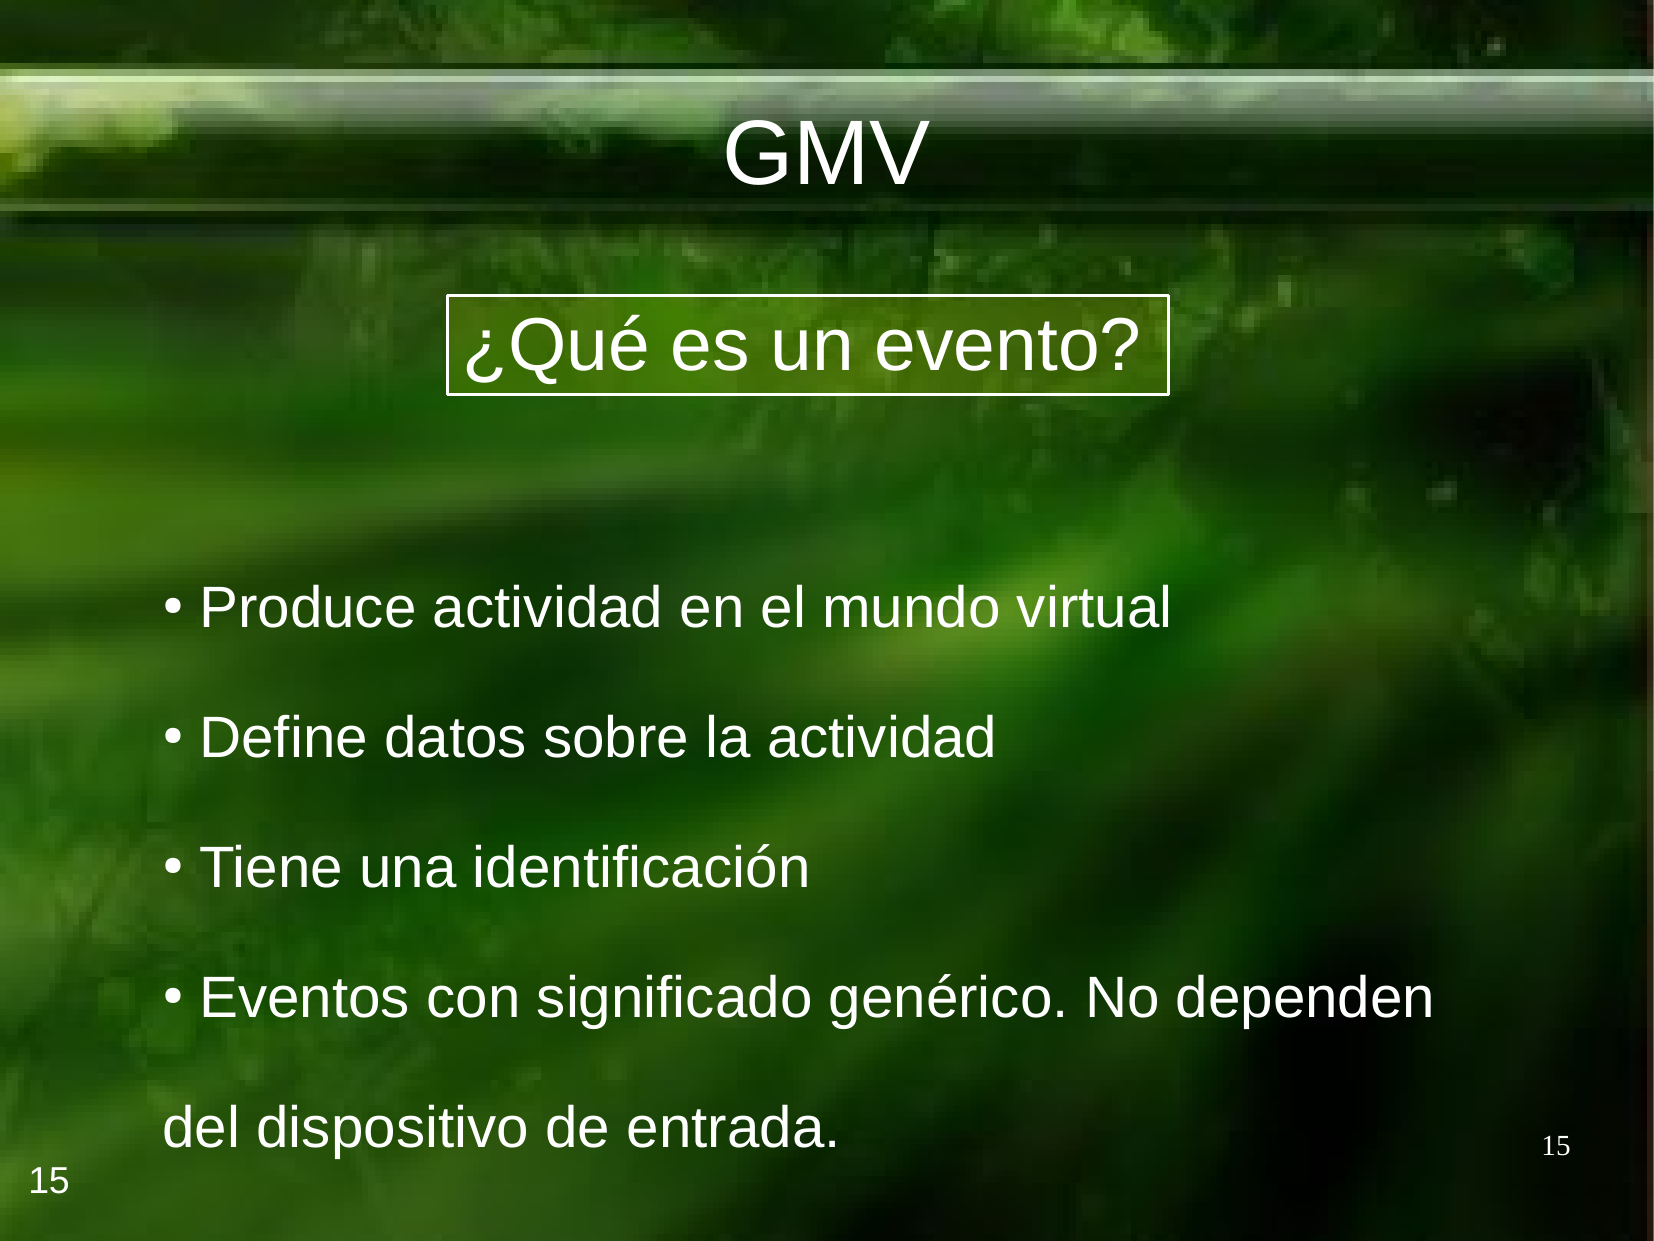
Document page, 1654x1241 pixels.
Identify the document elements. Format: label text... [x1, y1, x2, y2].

text_box Produce actividad en el mundo virtual Define datos sobre la actividad Tiene una identificación Eventos con significado genérico. No dependen del dispositivo de entrada. [147, 501, 1506, 1102]
title GMV [82, 56, 1571, 250]
text_box <número> [13, 1151, 214, 1222]
text_box ¿Qué es un evento? [447, 295, 1169, 395]
picture [0, 0, 1654, 1241]
